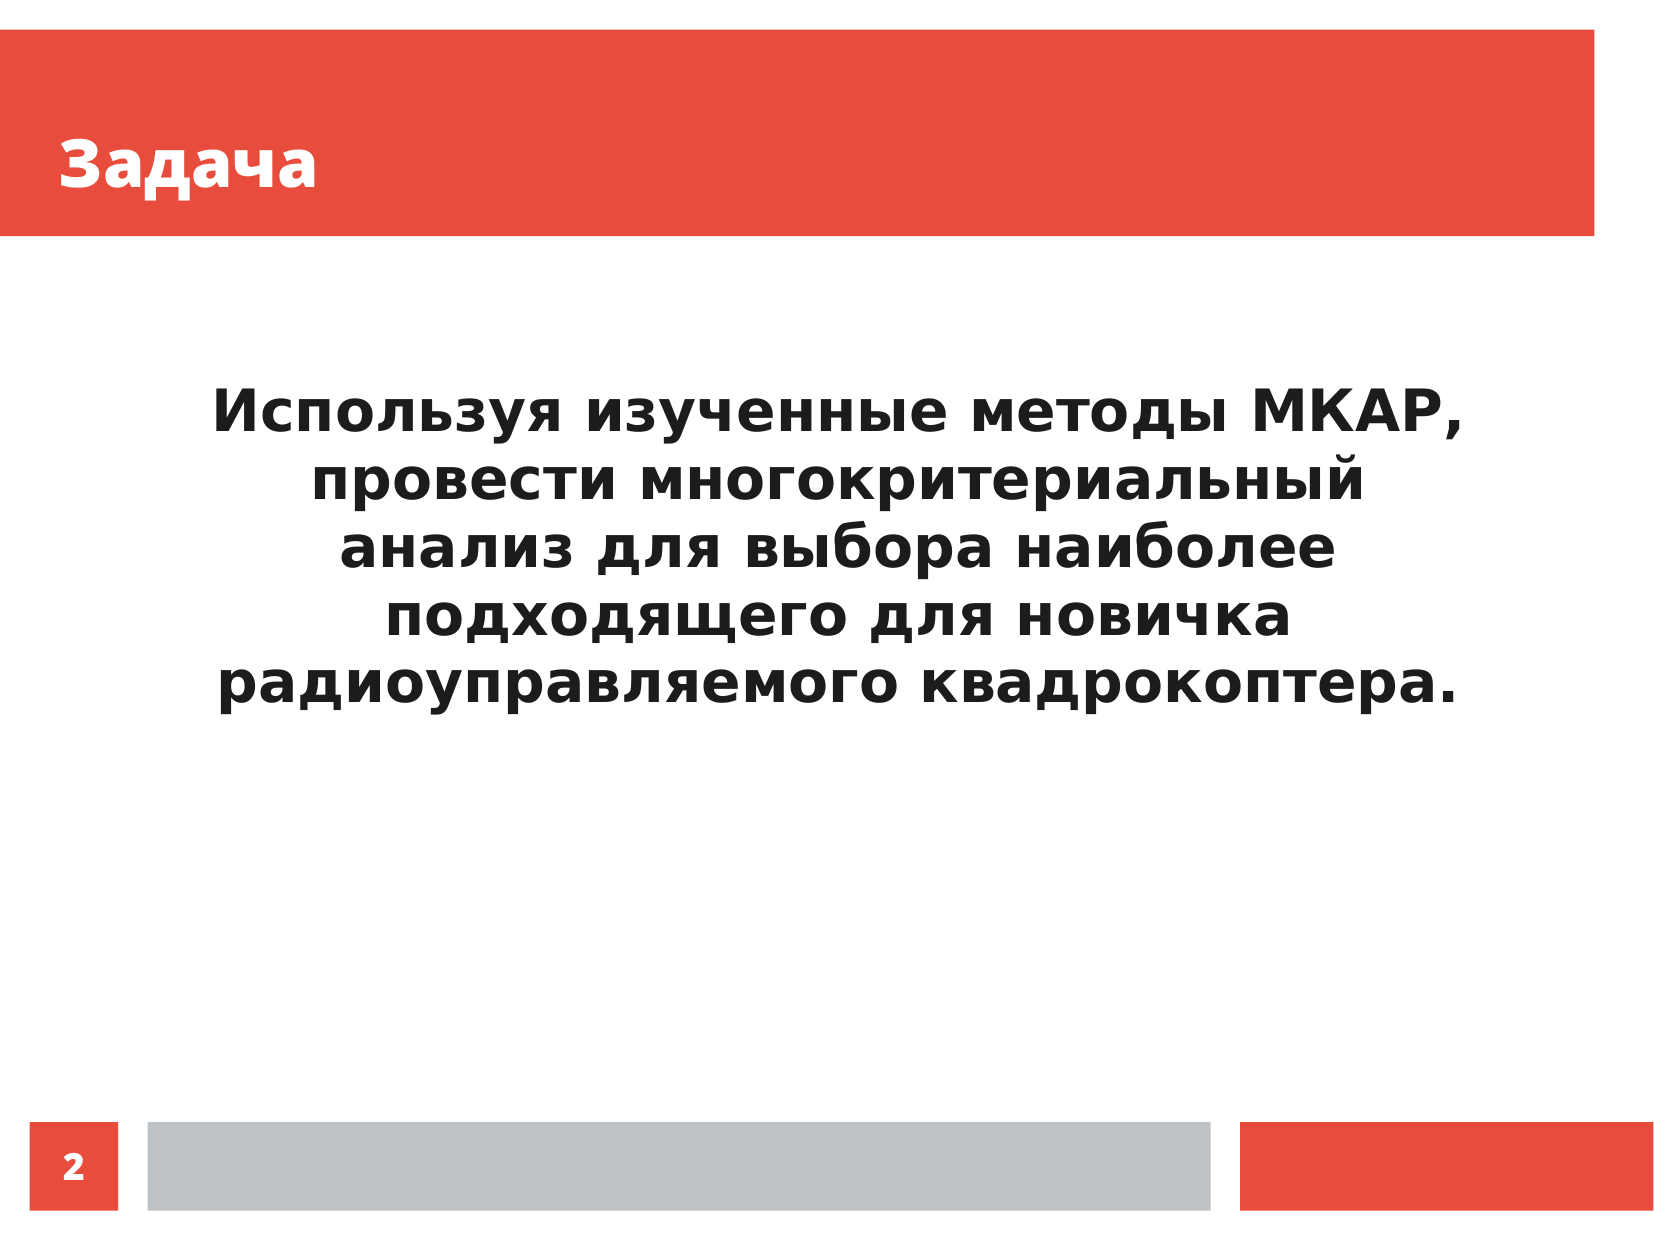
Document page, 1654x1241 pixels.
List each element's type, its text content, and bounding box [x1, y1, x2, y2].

list Используя изученные методы МКАР, провести многокритериальный анализ для выбора наиболее подходящего для новичка радиоуправляемого квадрокоптера. [200, 377, 1477, 993]
title Задача [59, 59, 1595, 207]
